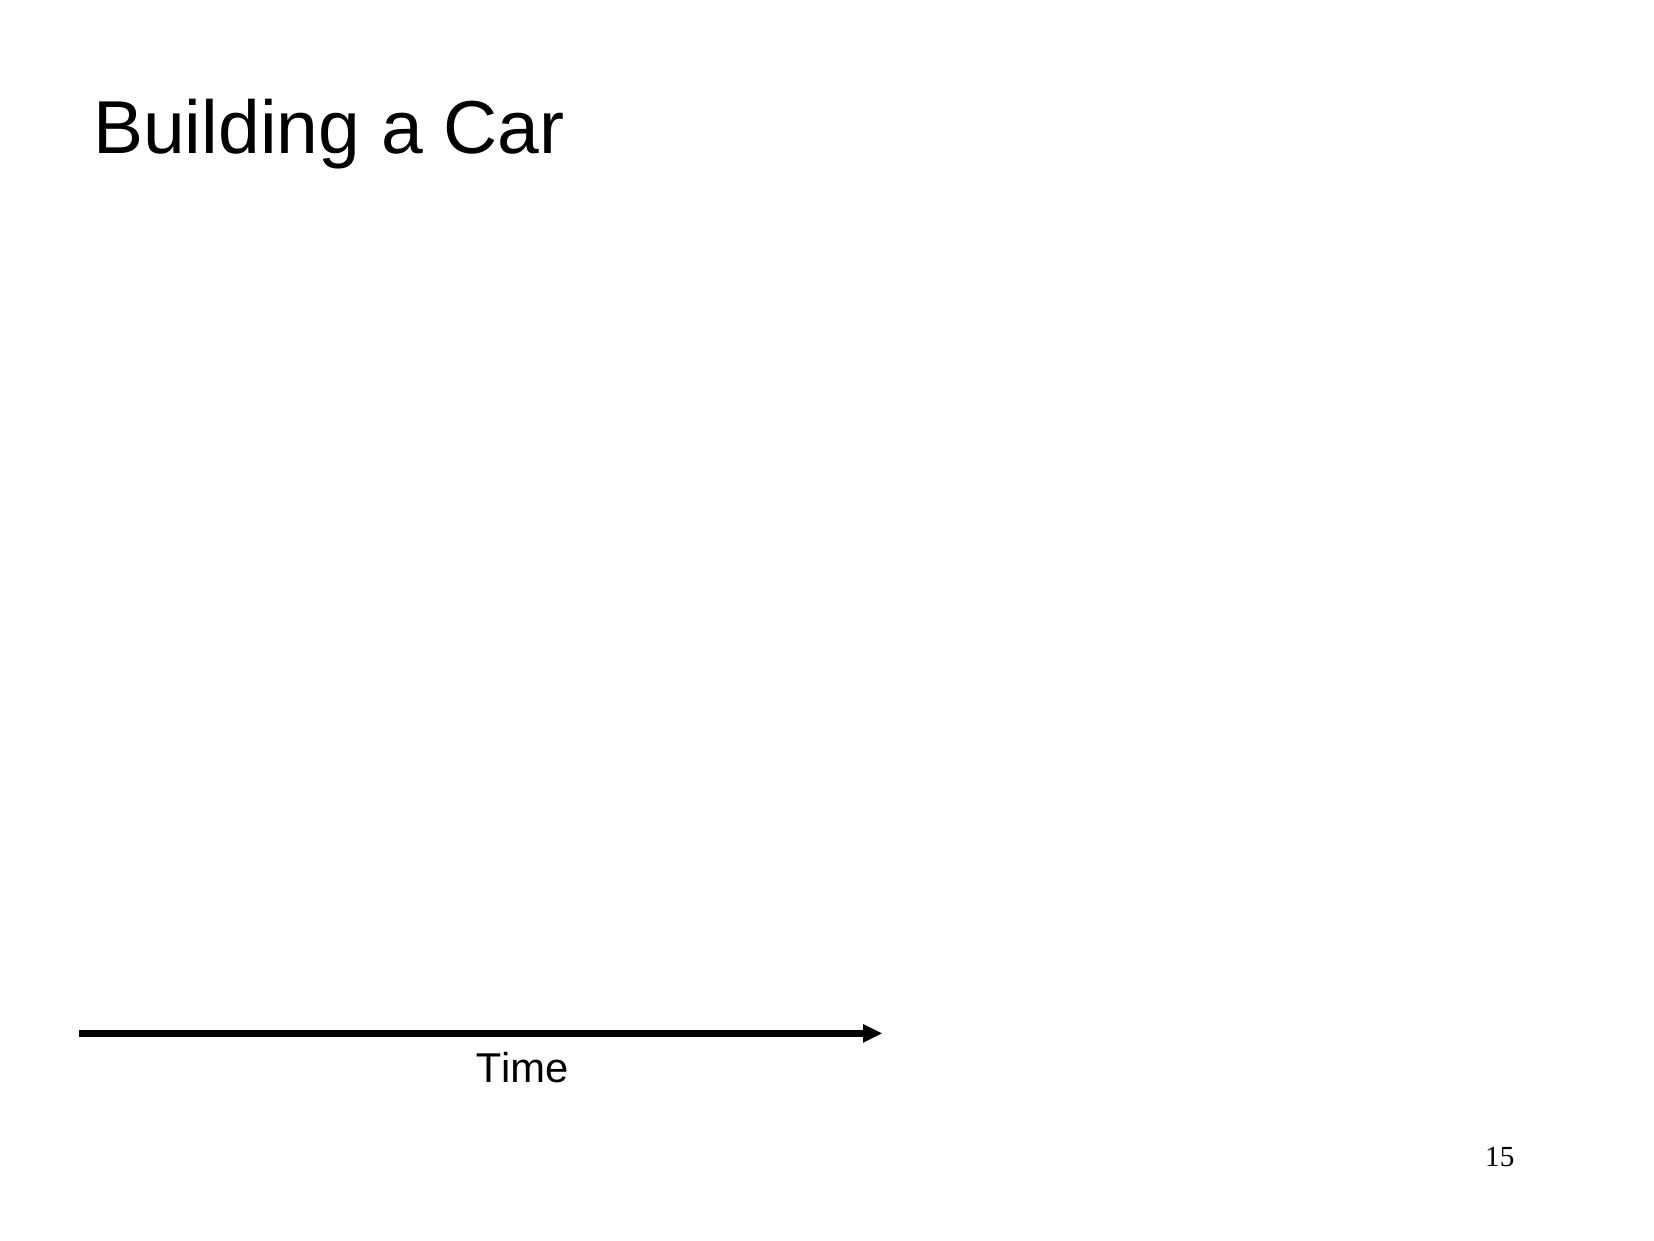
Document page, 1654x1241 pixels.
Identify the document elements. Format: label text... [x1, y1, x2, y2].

text_box Building a Car [78, 71, 580, 177]
text_box Time [461, 1037, 584, 1099]
text_box <number> [1184, 1129, 1530, 1213]
